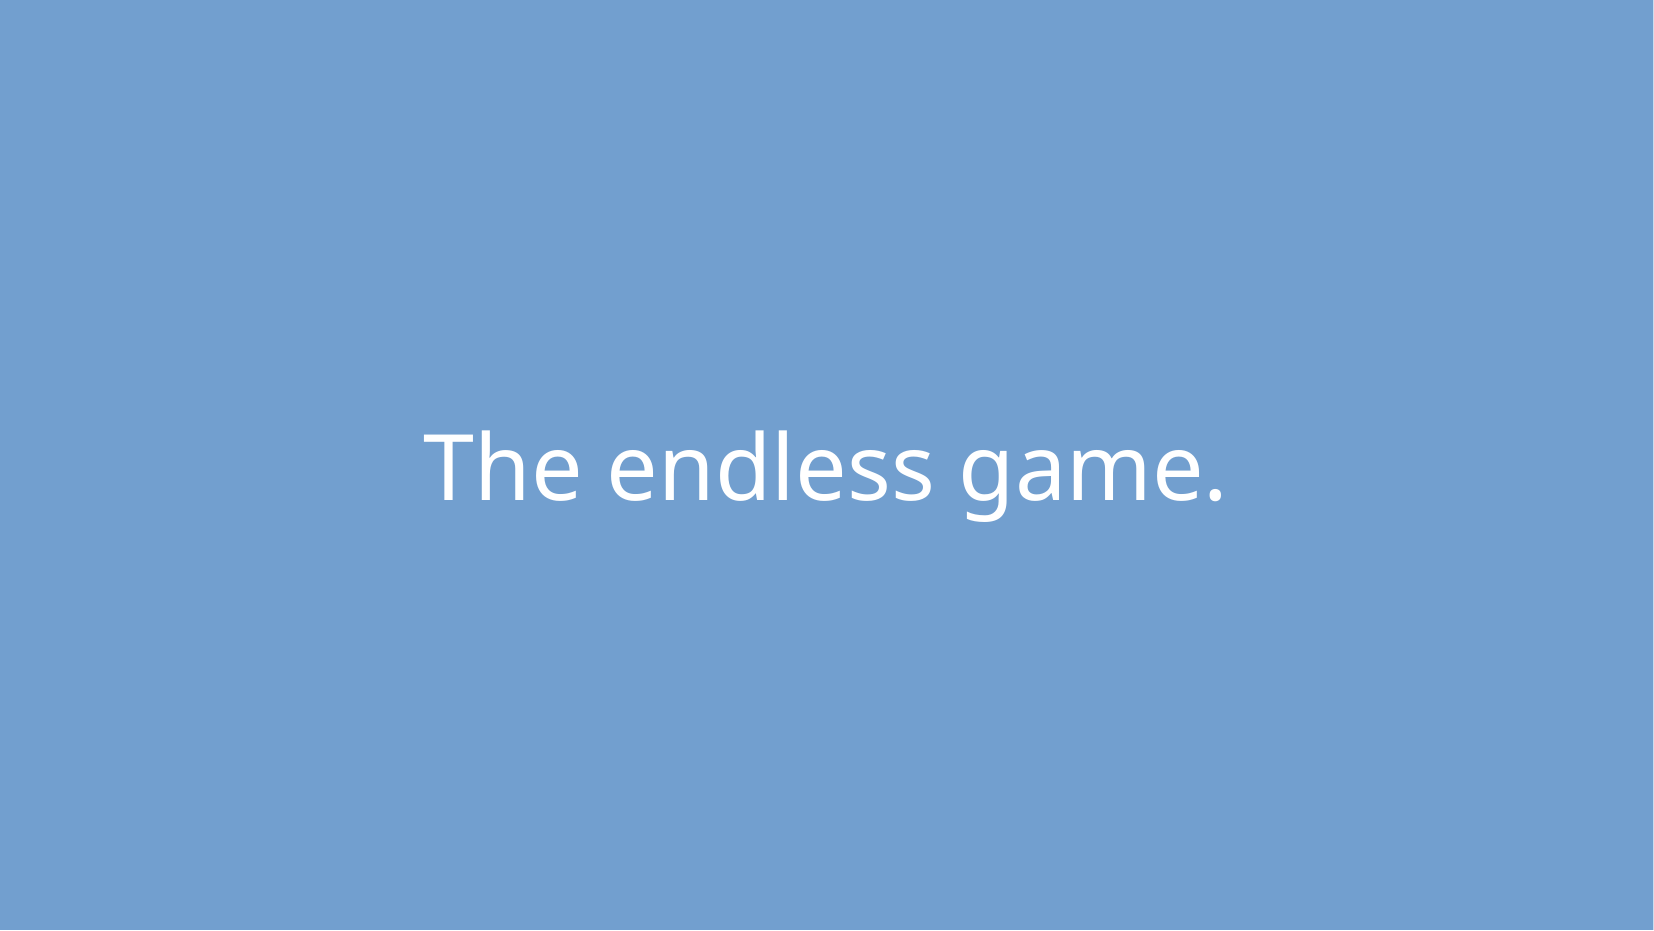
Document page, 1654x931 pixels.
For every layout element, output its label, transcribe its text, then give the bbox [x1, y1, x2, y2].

text_box The endless game. [236, 0, 1418, 931]
